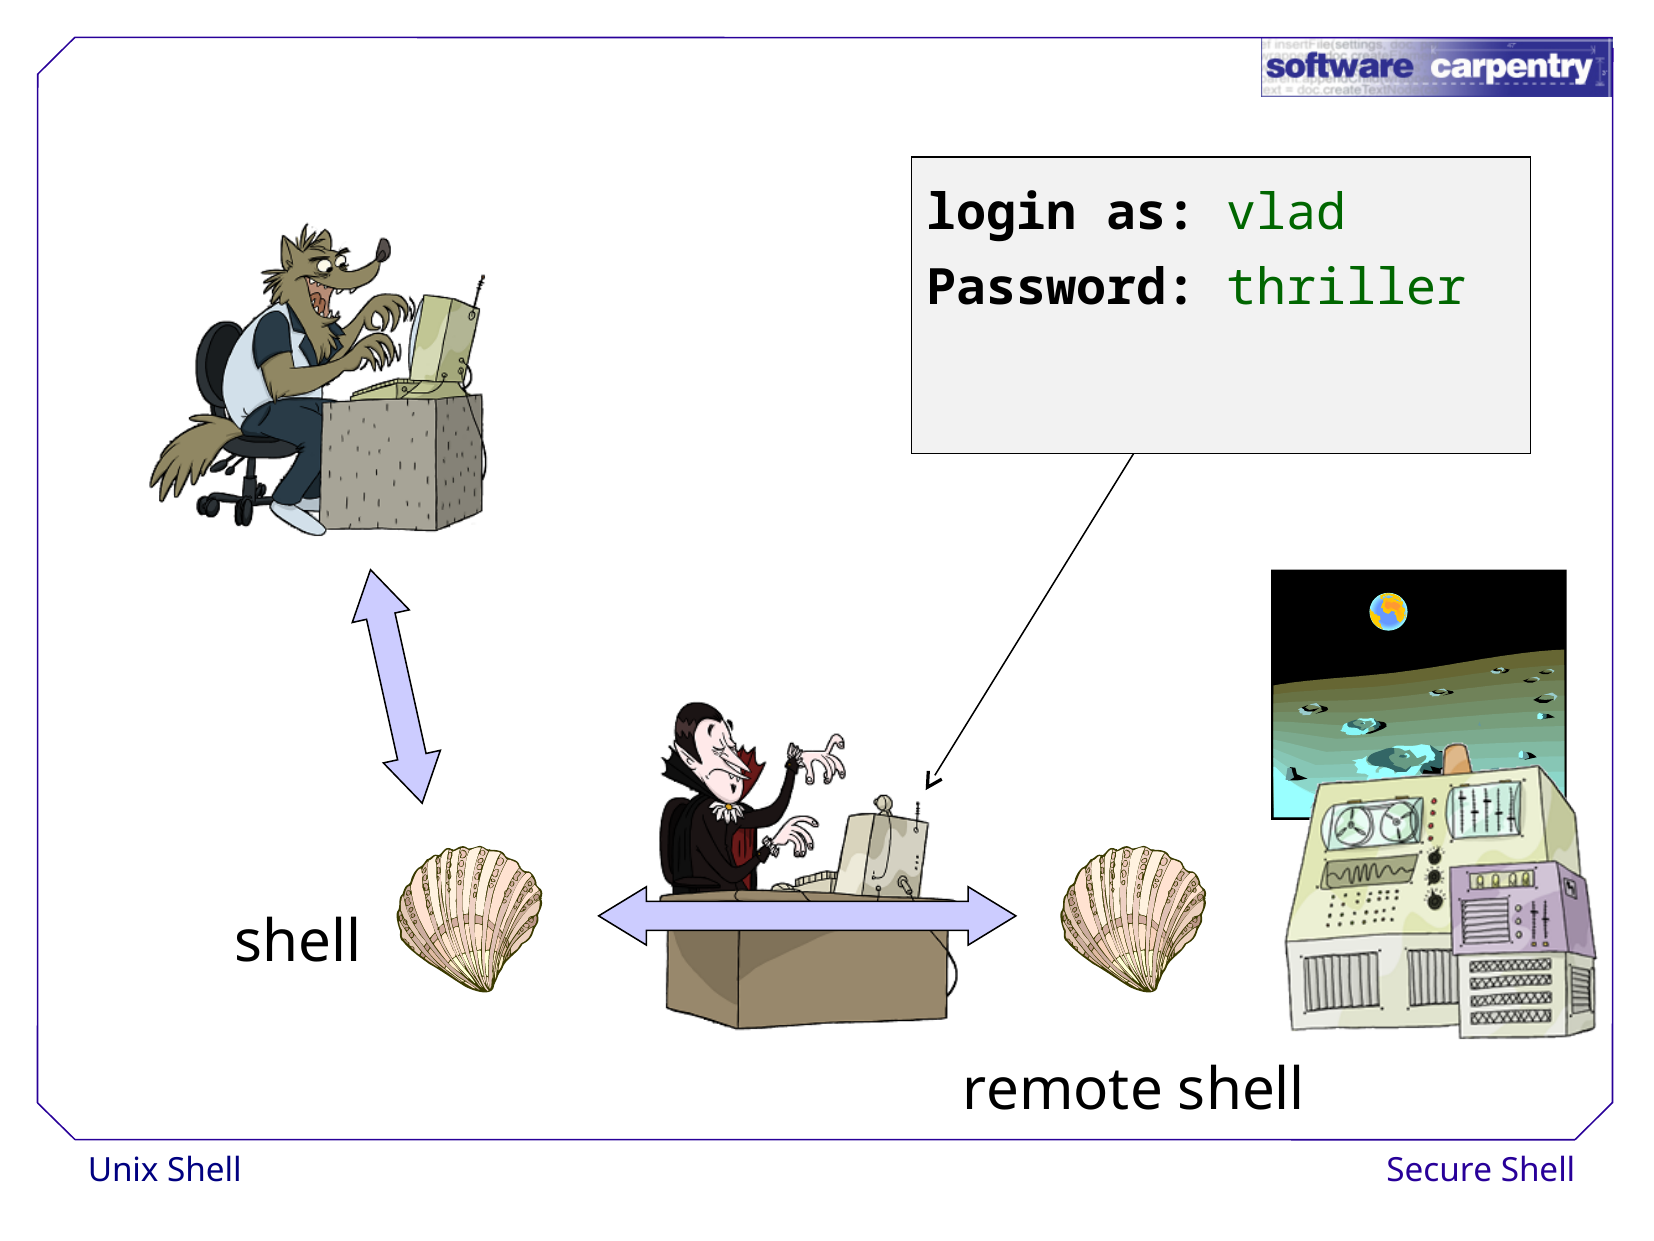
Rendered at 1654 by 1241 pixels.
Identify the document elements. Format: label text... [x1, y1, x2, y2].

text_box remote shell [925, 1008, 1342, 1130]
text_box shell [145, 860, 395, 981]
picture [1250, 569, 1639, 1063]
text_box [352, 569, 441, 804]
text_box login as: vlad Password: thriller [911, 156, 1531, 454]
text_box [598, 886, 1016, 946]
picture [644, 931, 971, 1046]
picture [137, 203, 516, 567]
picture [1059, 843, 1208, 997]
picture [644, 674, 971, 901]
picture [1261, 39, 1613, 97]
picture [395, 843, 545, 997]
